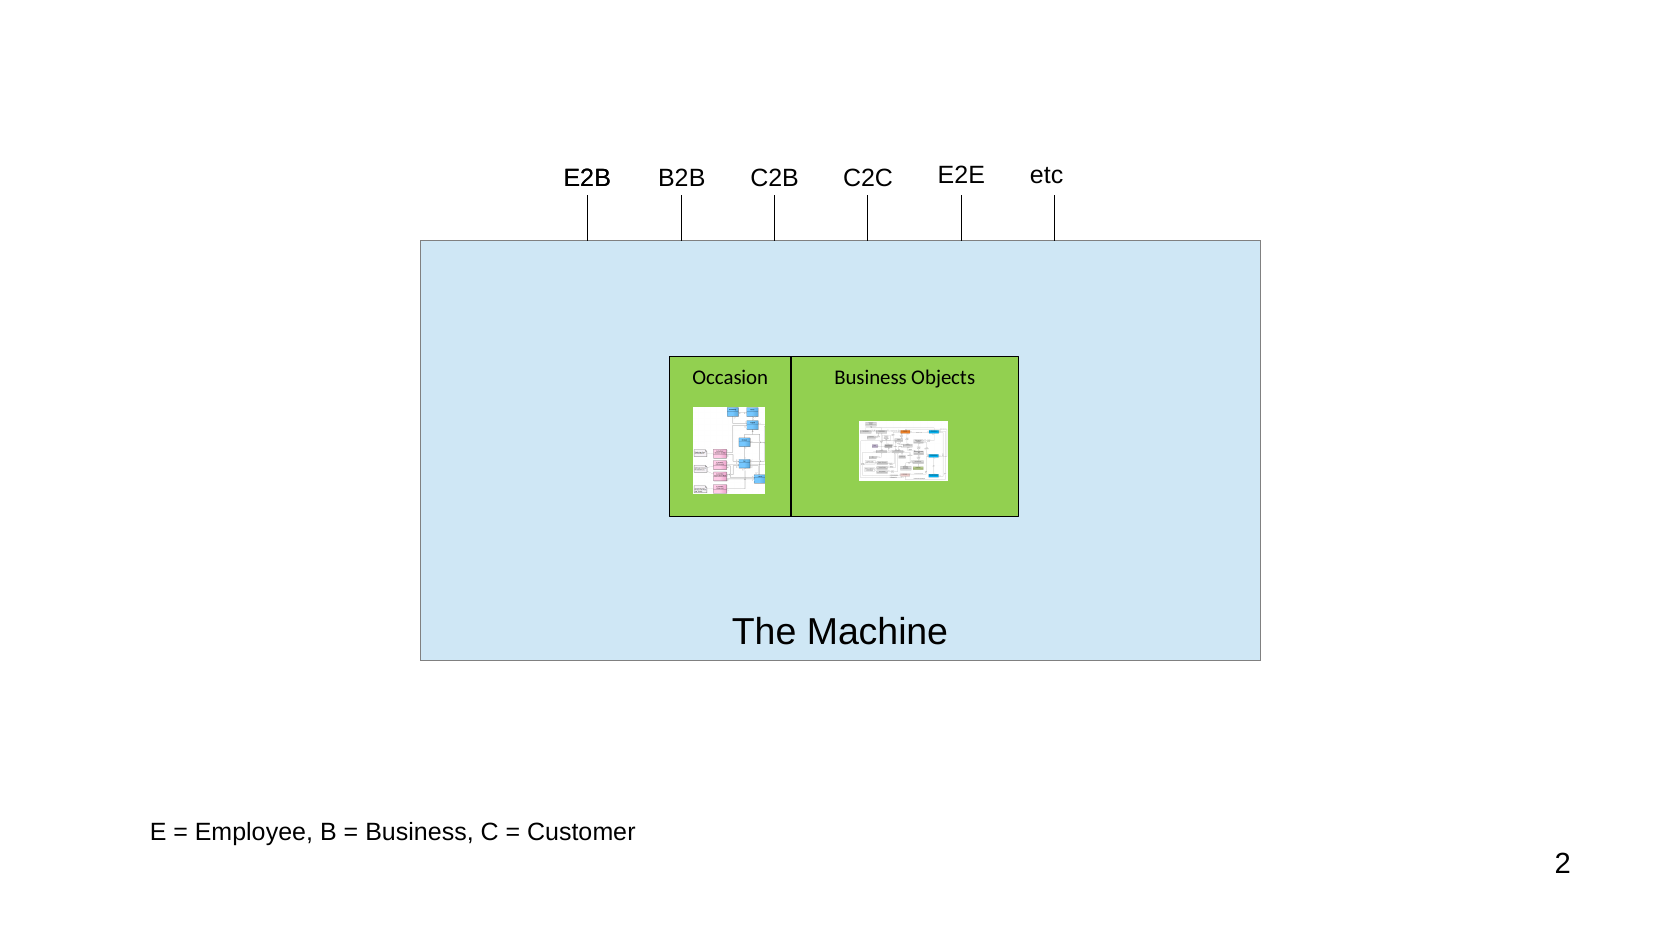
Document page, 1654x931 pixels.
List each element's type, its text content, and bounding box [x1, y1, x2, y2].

text_box etc [1015, 153, 1079, 197]
text_box E = Employee, B = Business, C = Customer [135, 810, 652, 853]
text_box The Machine [420, 240, 1261, 661]
text_box C2B [735, 156, 815, 200]
text_box B2B [643, 156, 721, 200]
text_box E2E [922, 153, 1001, 197]
text_box Occasion [669, 356, 790, 517]
text_box Business Objects [790, 356, 1019, 517]
text_box E2B [548, 156, 626, 200]
picture [859, 421, 948, 481]
text_box C2C [828, 156, 909, 200]
picture [693, 407, 765, 494]
